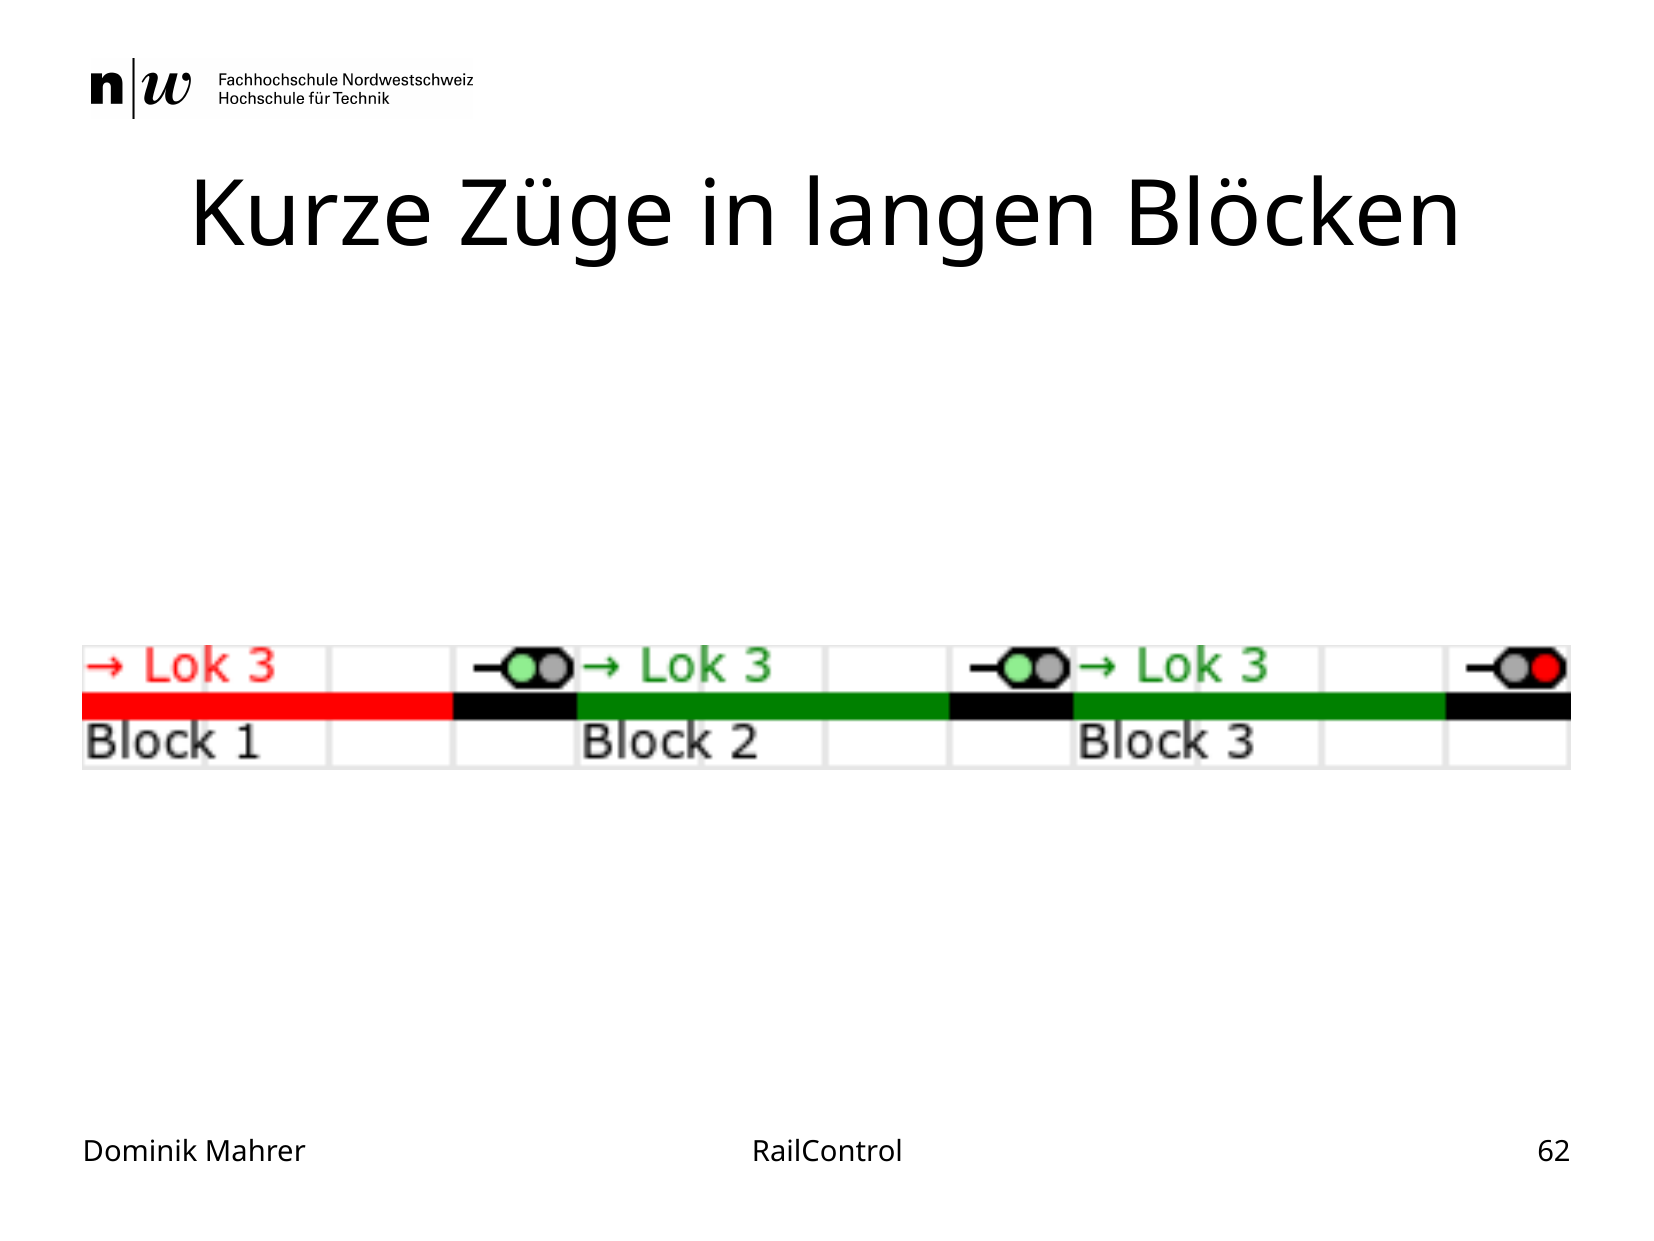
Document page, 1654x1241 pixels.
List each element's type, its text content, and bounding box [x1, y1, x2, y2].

title Kurze Züge in langen Blöcken [82, 153, 1571, 267]
picture [91, 58, 473, 119]
picture [82, 645, 1571, 770]
